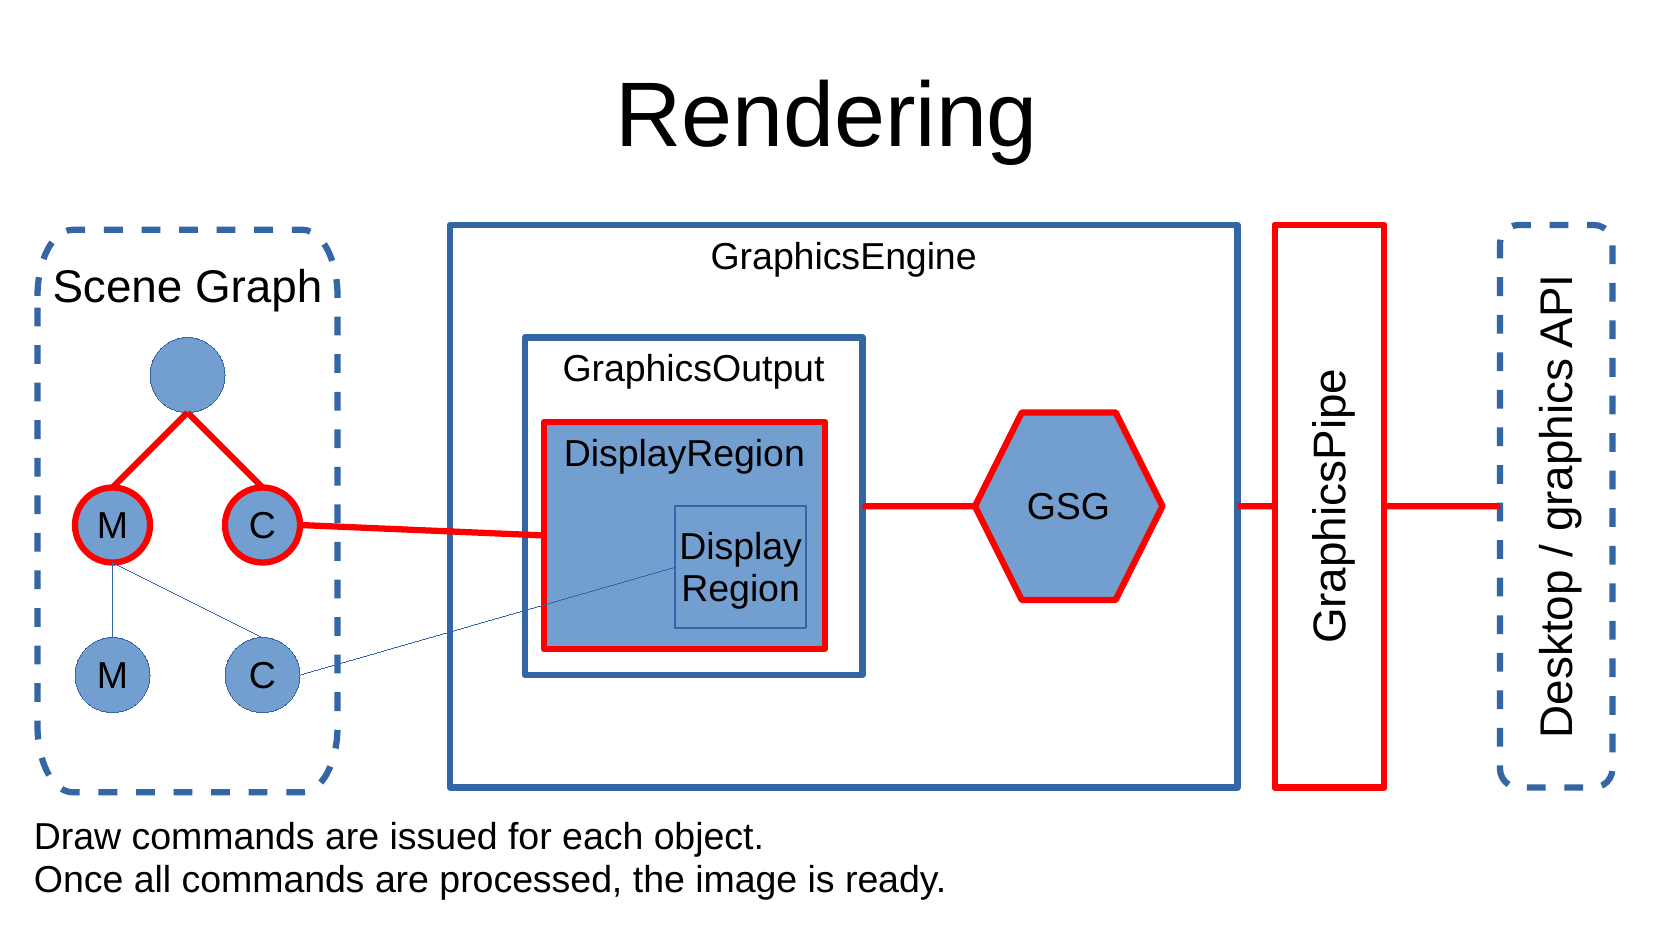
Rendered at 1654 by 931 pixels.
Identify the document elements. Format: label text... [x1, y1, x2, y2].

text_box GraphicsEngine [449, 224, 1238, 787]
text_box C [225, 637, 301, 713]
text_box Scene Graph [37, 229, 338, 787]
text_box [150, 337, 226, 413]
text_box GSG [975, 412, 1163, 601]
text_box M [75, 487, 151, 563]
text_box M [75, 637, 151, 713]
text_box DisplayRegion [543, 421, 826, 650]
text_box GraphicsOutput [524, 337, 863, 675]
text_box Draw commands are issued for each object. Once all commands are processed, the image is ready. [33, 787, 1618, 901]
title Rendering [82, 37, 1571, 193]
text_box C [225, 487, 300, 563]
text_box Desktop / graphics API [1499, 224, 1613, 787]
text_box GraphicsPipe [1275, 225, 1384, 787]
text_box Display Region [675, 506, 807, 629]
